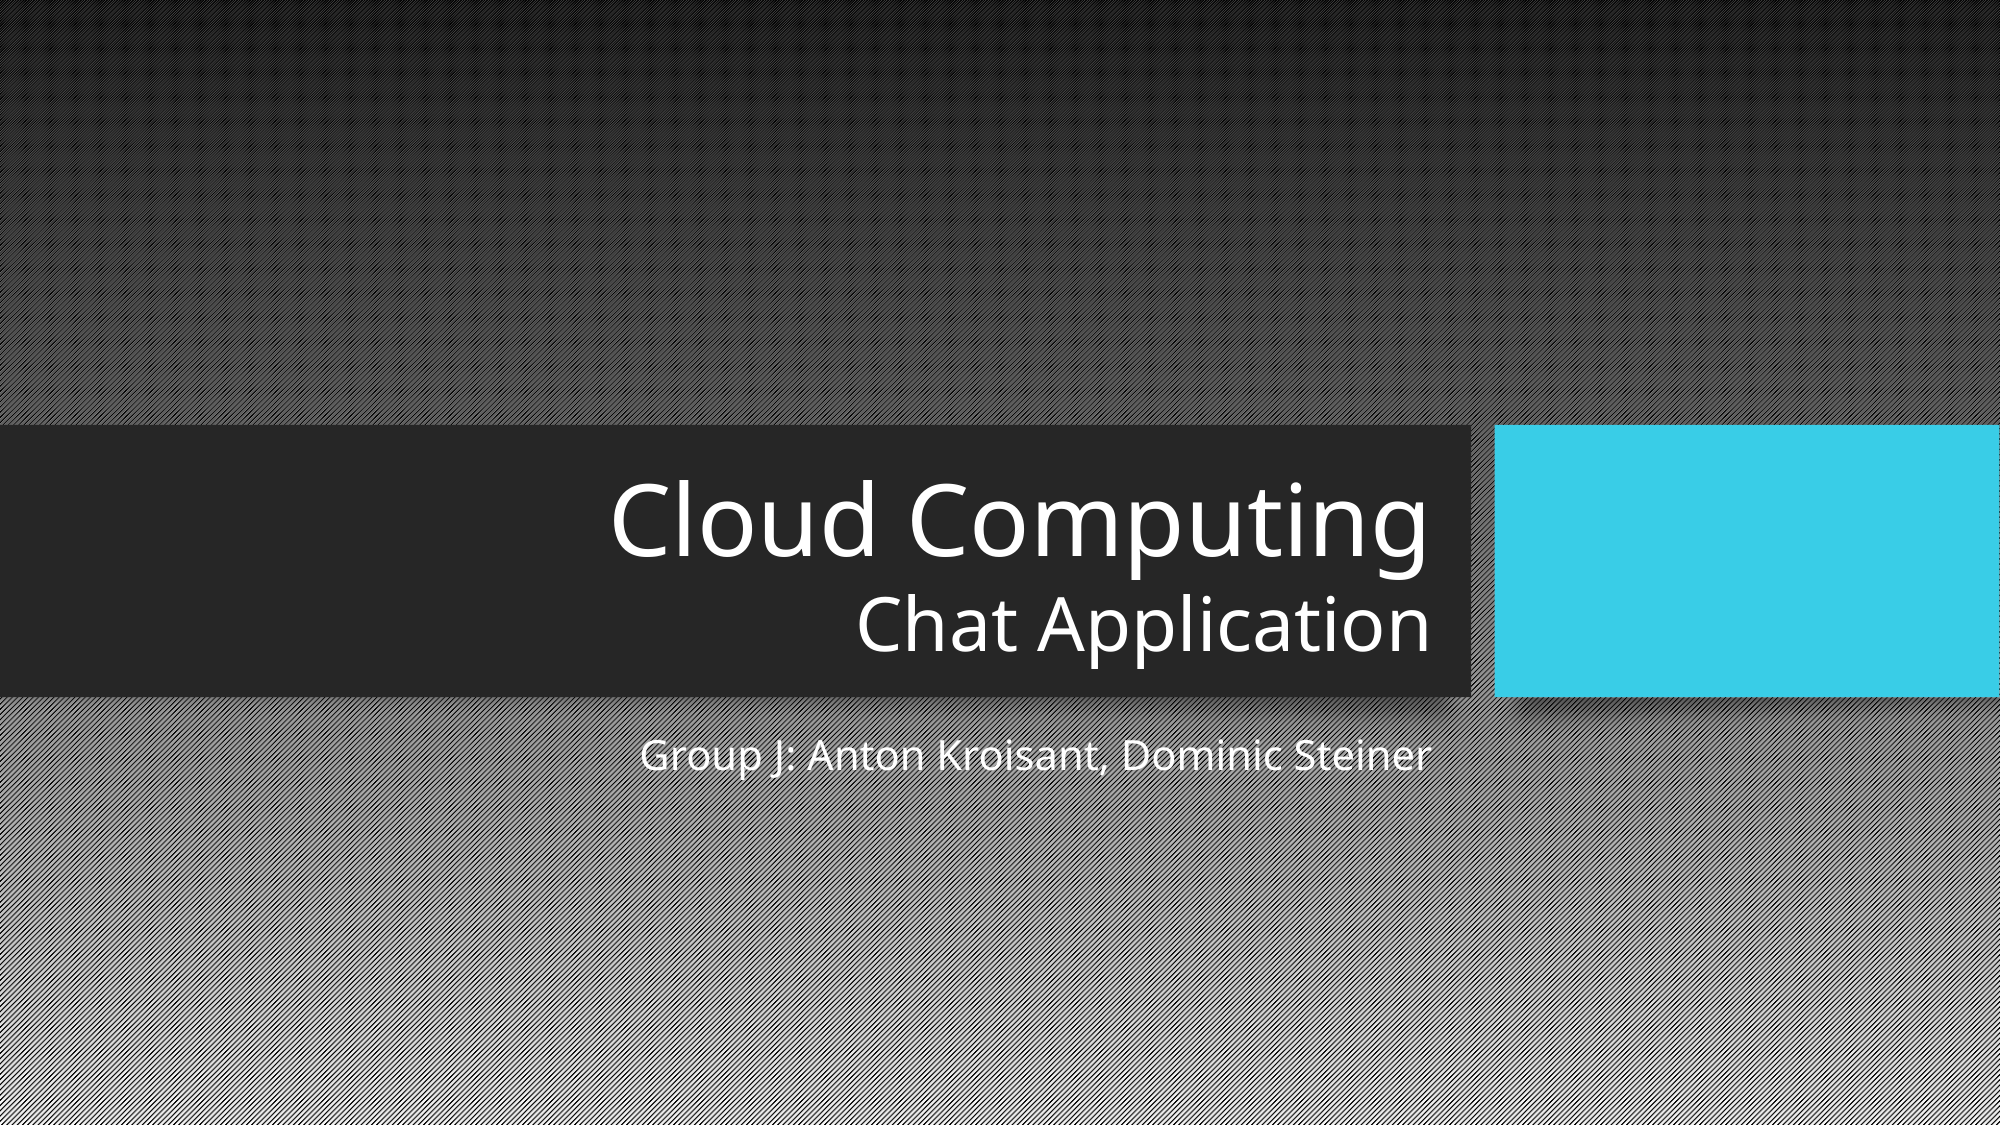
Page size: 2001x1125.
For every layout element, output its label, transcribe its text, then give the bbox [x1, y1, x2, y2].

subtitle Group J: Anton Kroisant, Dominic Steiner [111, 720, 1448, 905]
title Cloud Computing Chat Application [111, 448, 1448, 674]
picture [0, 0, 2000, 1125]
